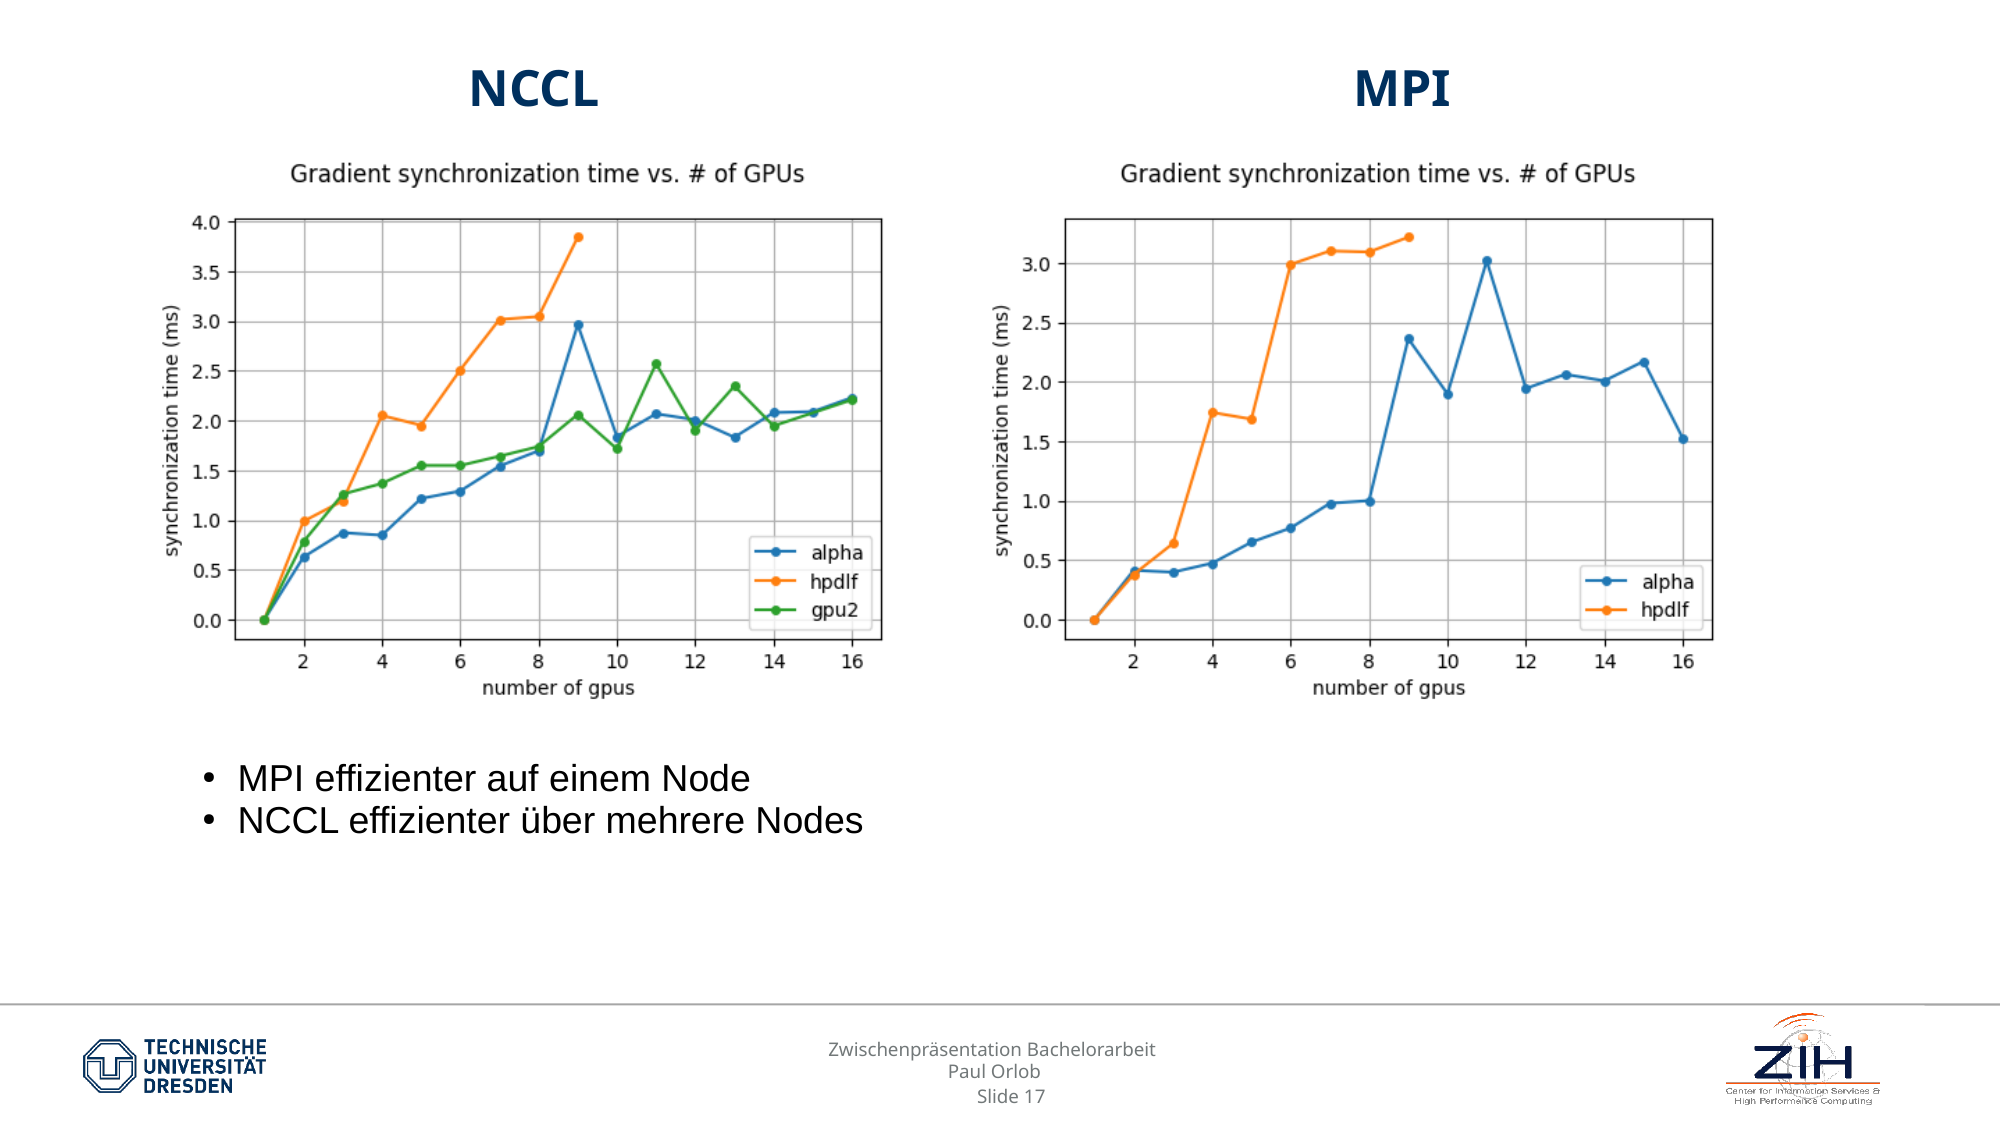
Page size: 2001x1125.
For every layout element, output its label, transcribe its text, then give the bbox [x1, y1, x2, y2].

picture [83, 1039, 266, 1093]
picture [1726, 1013, 1880, 1105]
text_box MPI effizienter auf einem Node NCCL effizienter über mehrere Nodes [187, 750, 1238, 849]
picture [150, 149, 895, 713]
picture [980, 149, 1726, 713]
title NCCL MPI [143, 56, 1880, 169]
